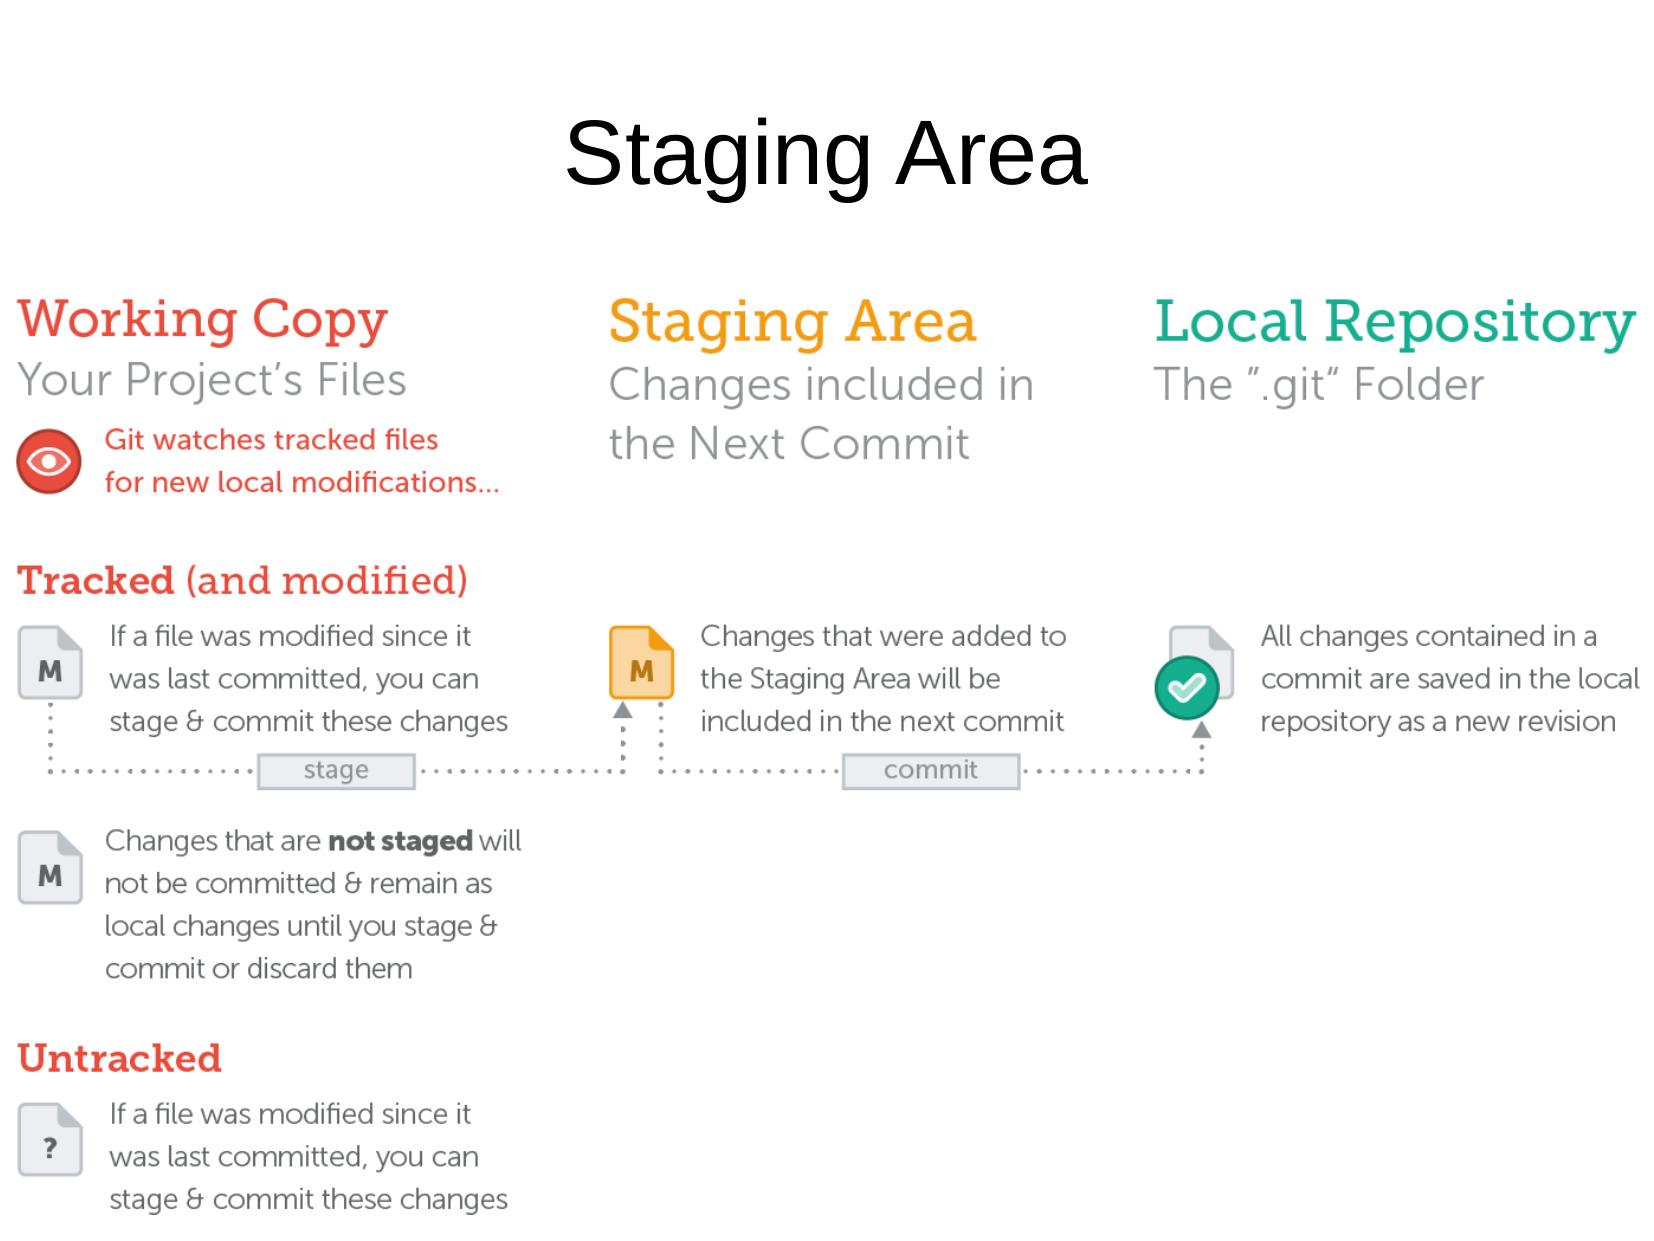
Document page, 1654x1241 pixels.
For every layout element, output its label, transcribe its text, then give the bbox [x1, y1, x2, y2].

title Staging Area [82, 49, 1571, 257]
picture [14, 290, 1647, 1216]
